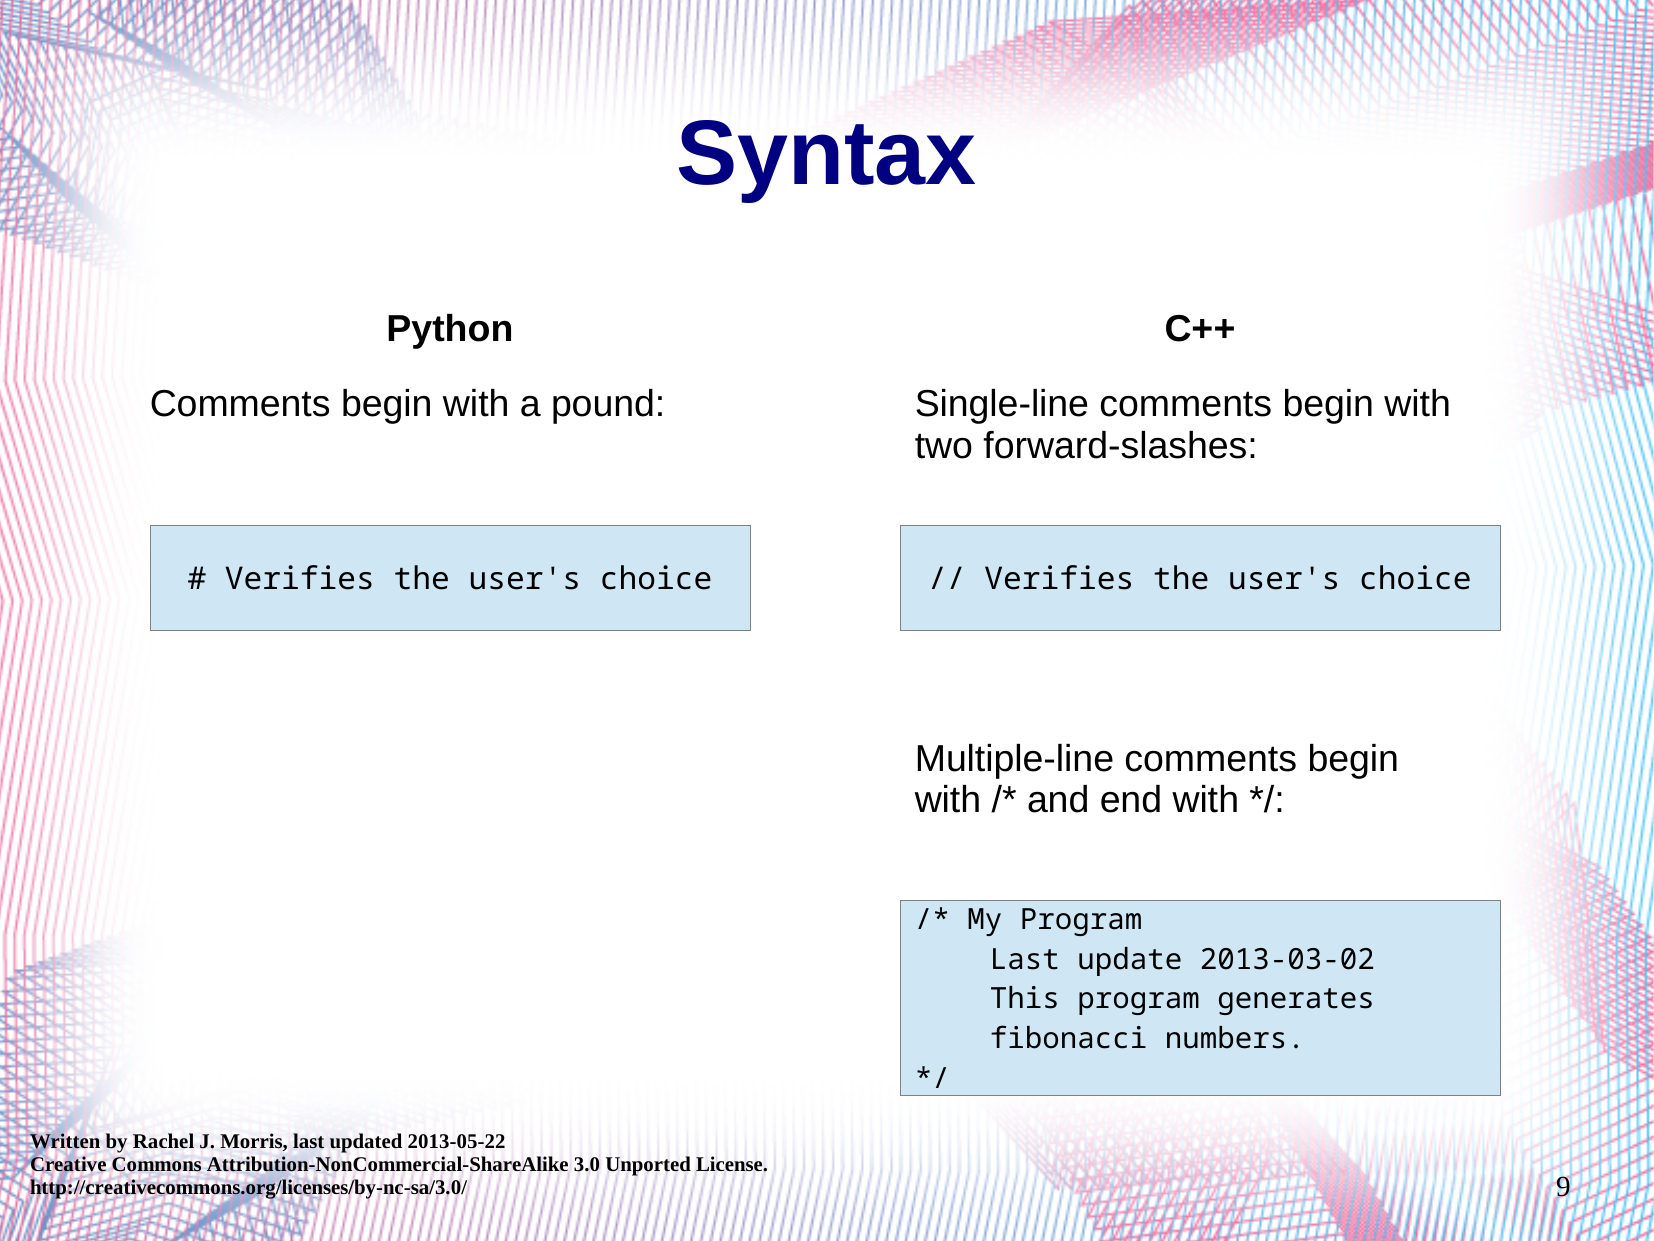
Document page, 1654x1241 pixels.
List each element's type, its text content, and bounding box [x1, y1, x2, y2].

text_box Python [150, 300, 751, 357]
title Syntax [82, 49, 1571, 257]
text_box /* My Program Last update 2013-03-02 This program generates fibonacci numbers. */ [900, 900, 1501, 1096]
text_box Comments begin with a pound: [135, 375, 751, 516]
picture [0, 0, 1654, 1241]
text_box # Verifies the user's choice [150, 525, 751, 631]
text_box Single-line comments begin with two forward-slashes: [900, 375, 1516, 475]
text_box // Verifies the user's choice [900, 525, 1501, 631]
text_box Multiple-line comments begin with /* and end with */: [900, 729, 1516, 829]
text_box C++ [900, 300, 1501, 357]
